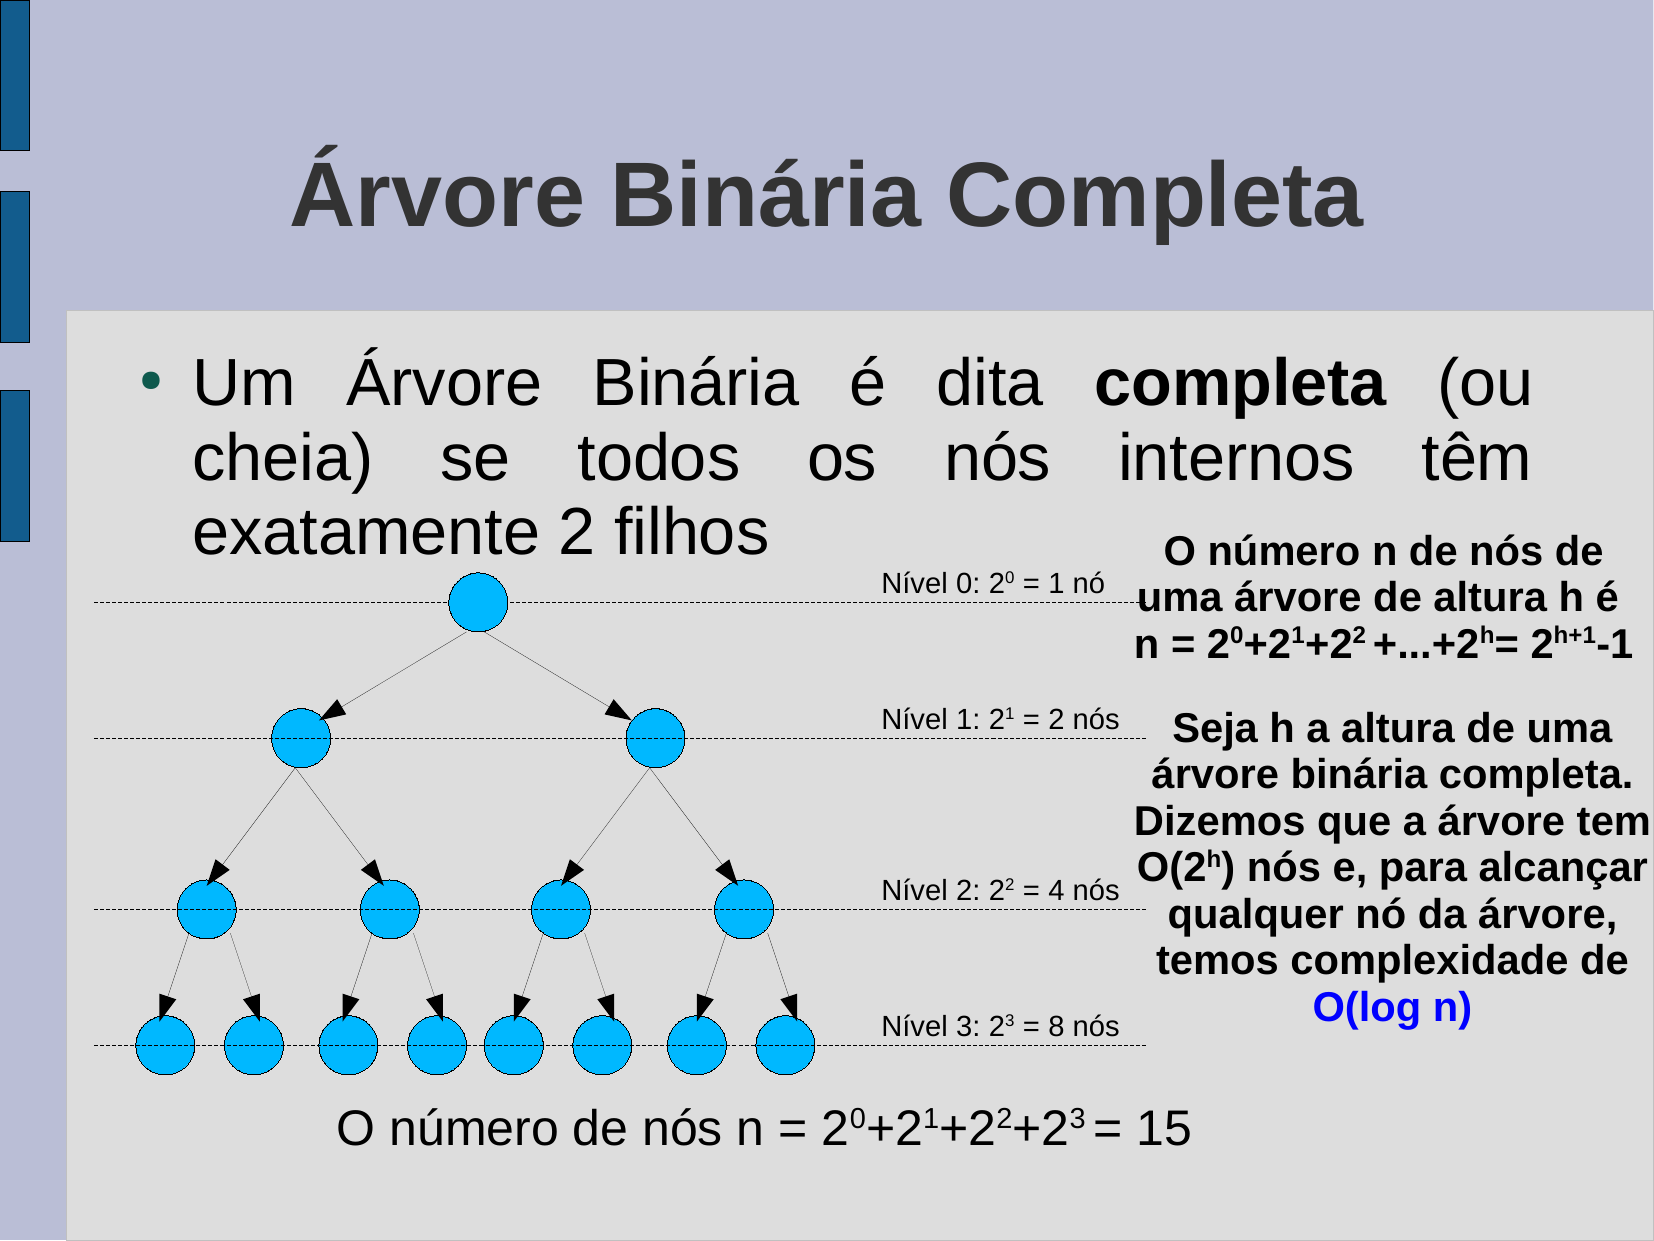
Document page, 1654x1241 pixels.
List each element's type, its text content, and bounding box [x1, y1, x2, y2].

text_box [531, 879, 591, 939]
text_box O número de nós n = 20+21+22+23 = 15 [336, 1100, 1211, 1159]
text_box [360, 879, 420, 939]
text_box Nível 3: 23 = 8 nós [881, 1009, 1228, 1044]
title Árvore Binária Completa [121, 91, 1534, 299]
text_box [625, 708, 686, 768]
text_box [177, 879, 237, 939]
text_box [572, 1015, 632, 1075]
text_box O número n de nós de uma árvore de altura h é n = 20+21+22 +...+2h= 2h+1-1 [1133, 527, 1654, 672]
text_box [318, 1015, 378, 1075]
text_box Seja h a altura de uma árvore binária completa. Dizemos que a árvore tem O(2h) nós e, para alcançar qualquer nó da árvore, temos complexidade de O(log n) [1133, 704, 1654, 1039]
text_box Nível 2: 22 = 4 nós [881, 874, 1133, 909]
text_box Nível 0: 20 = 1 nó [881, 566, 1133, 601]
text_box [135, 1015, 195, 1075]
text_box [407, 1015, 467, 1075]
text_box Nível 1: 21 = 2 nós [881, 702, 1228, 737]
text_box [755, 1015, 815, 1075]
text_box [667, 1015, 727, 1075]
text_box [484, 1015, 544, 1075]
list Um Árvore Binária é dita completa (ou cheia) se todos os nós internos têm exatamente 2 filhos [121, 344, 1534, 570]
text_box [271, 708, 331, 768]
text_box [224, 1015, 284, 1075]
text_box [714, 879, 774, 939]
text_box [448, 572, 508, 632]
